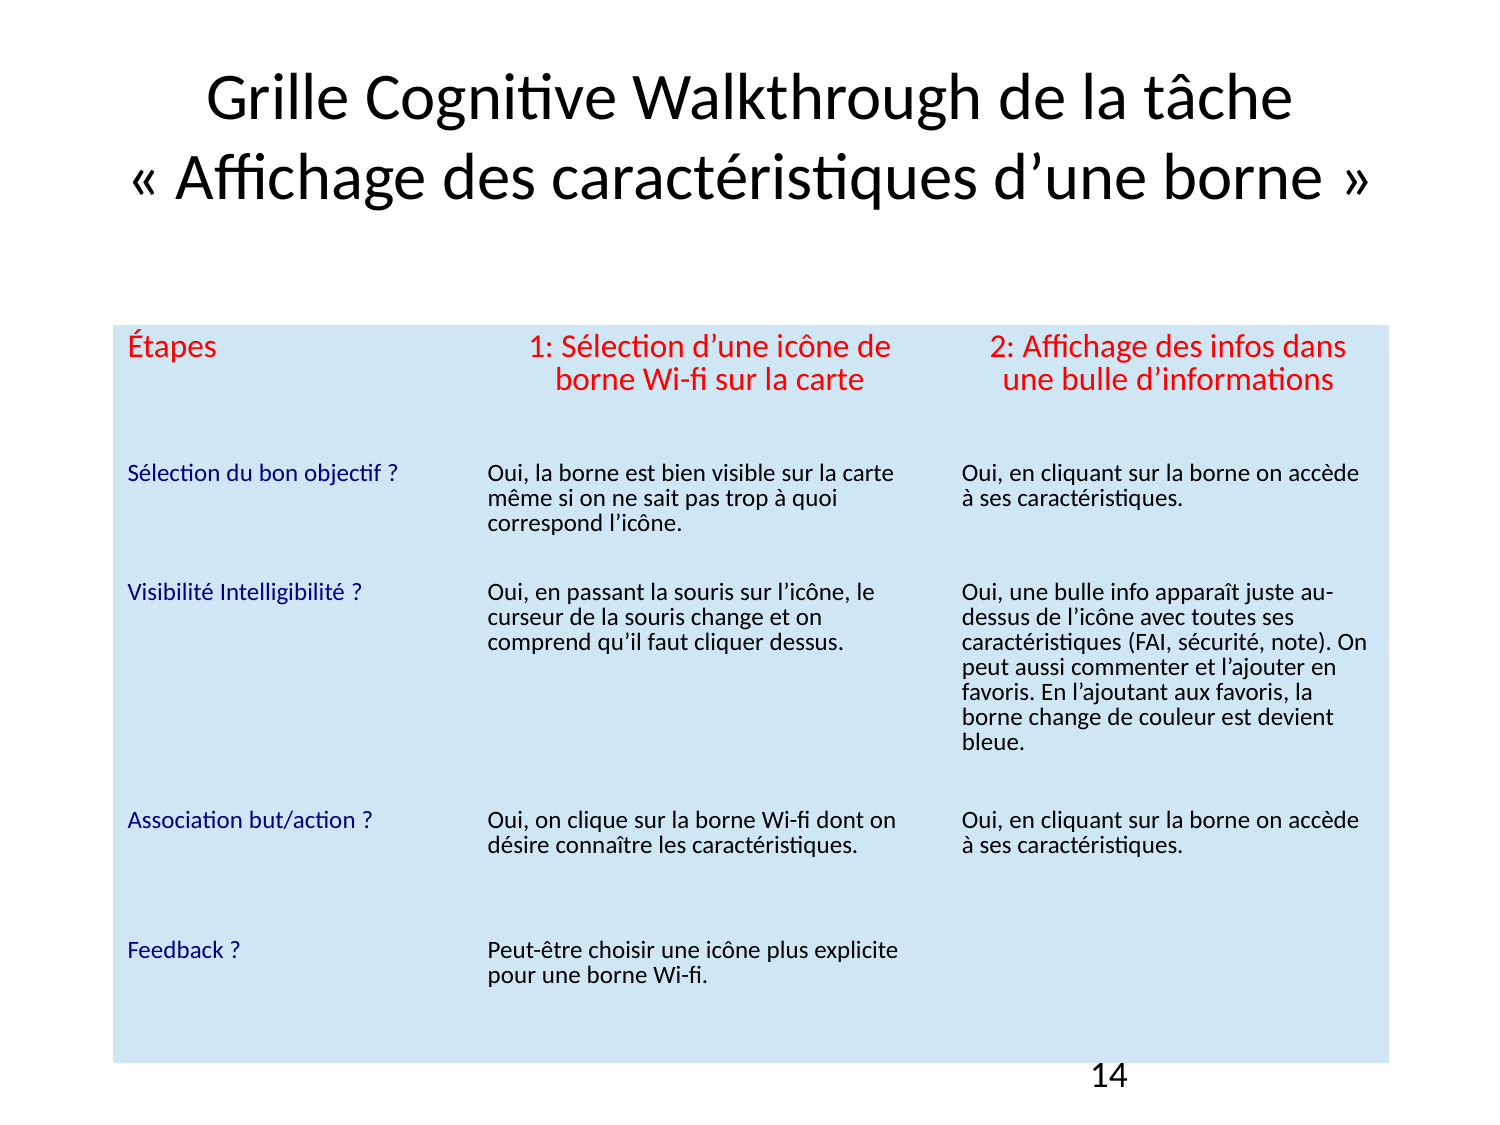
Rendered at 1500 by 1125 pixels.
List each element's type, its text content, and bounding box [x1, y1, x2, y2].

table_cell Feedback ? [113, 933, 473, 1063]
title Grille Cognitive Walkthrough de la tâche « Affichage des caractéristiques d’une borne » [75, 45, 1425, 233]
slide_number <numéro> [1074, 1042, 1425, 1103]
table_cell [947, 933, 1389, 1063]
table_cell Oui, on clique sur la borne Wi-fi dont on désire connaître les caractéristiques. [473, 803, 947, 933]
table_cell Oui, une bulle info apparaît juste au-dessus de l’icône avec toutes ses caractéristiques (FAI, sécurité, note). On peut aussi commenter et l’ajouter en favoris. En l’ajoutant aux favoris, la borne change de couleur est devient bleue. [947, 574, 1389, 803]
table_header Étapes [113, 325, 473, 455]
table_header 1: Sélection d’une icône de borne Wi-fi sur la carte [473, 325, 947, 455]
table_cell Association but/action ? [113, 803, 473, 933]
table_cell Oui, en cliquant sur la borne on accède à ses caractéristiques. [947, 803, 1389, 933]
table_cell Sélection du bon objectif ? [113, 455, 473, 574]
table_cell Oui, la borne est bien visible sur la carte même si on ne sait pas trop à quoi correspond l’icône. [473, 455, 947, 574]
table_cell Visibilité Intelligibilité ? [113, 574, 473, 803]
table_cell Oui, en cliquant sur la borne on accède à ses caractéristiques. [947, 455, 1389, 574]
table_cell Peut-être choisir une icône plus explicite pour une borne Wi-fi. [473, 933, 947, 1063]
table_header 2: Affichage des infos dans une bulle d’informations [947, 325, 1389, 455]
table_cell Oui, en passant la souris sur l’icône, le curseur de la souris change et on comprend qu’il faut cliquer dessus. [473, 574, 947, 803]
